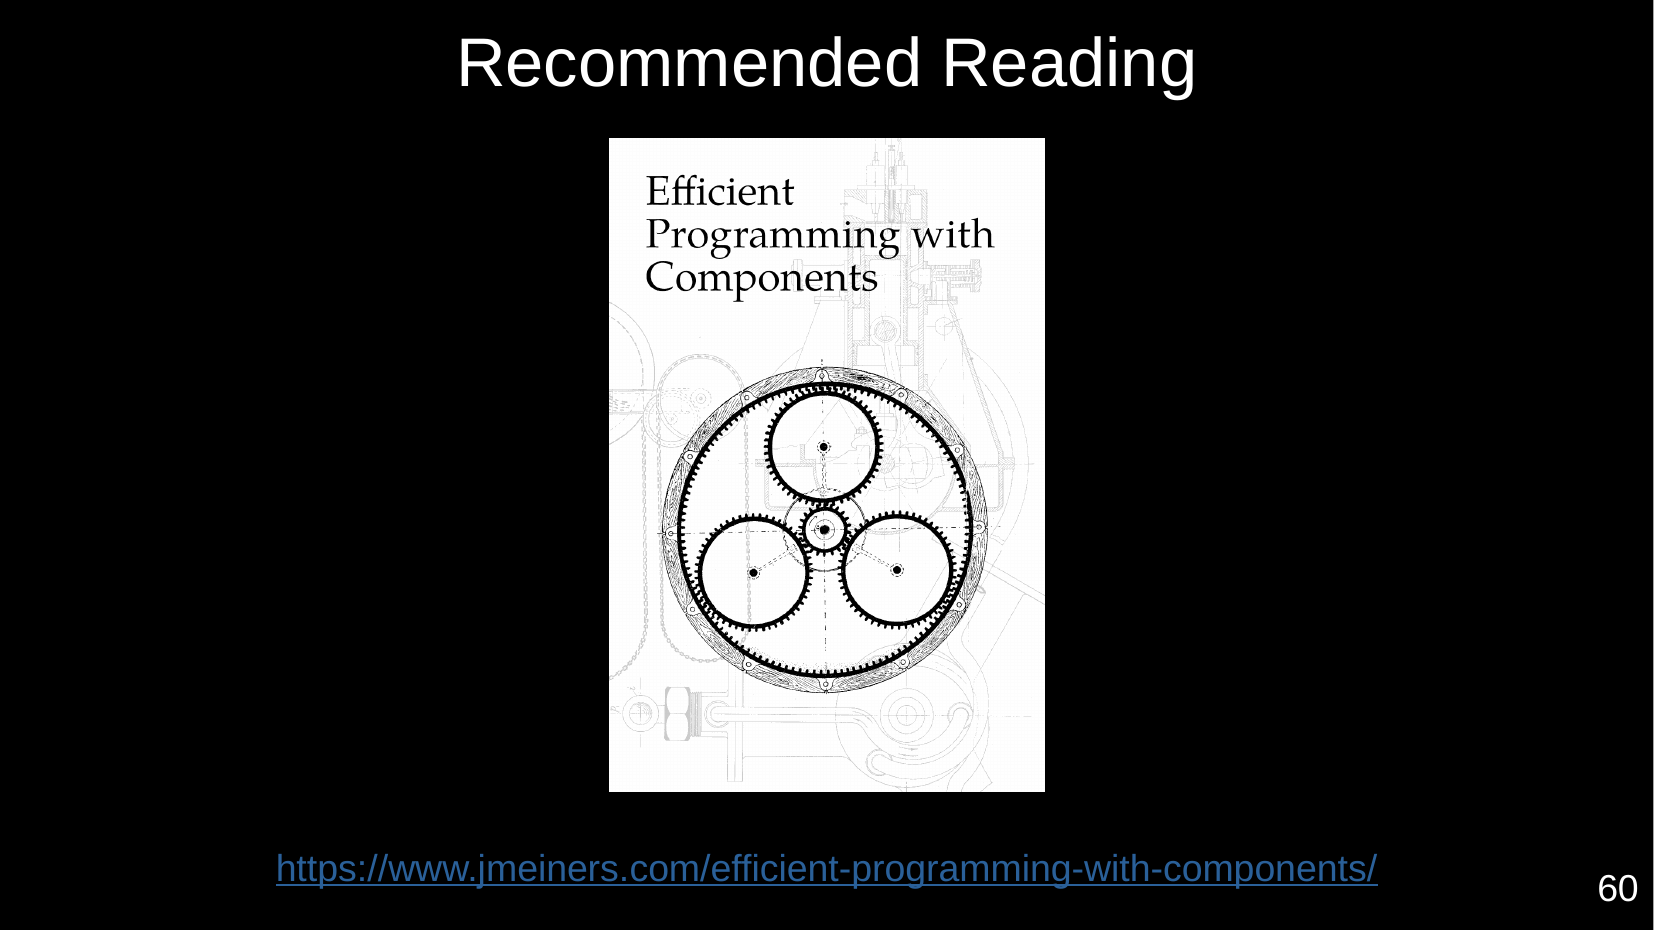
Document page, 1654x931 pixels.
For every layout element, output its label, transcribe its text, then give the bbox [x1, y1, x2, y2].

text_box https://www.jmeiners.com/efficient-programming-with-components/ [250, 840, 1404, 897]
title Recommended Reading [82, 4, 1571, 121]
text_box <number> [1024, 860, 1654, 931]
picture [609, 138, 1045, 792]
